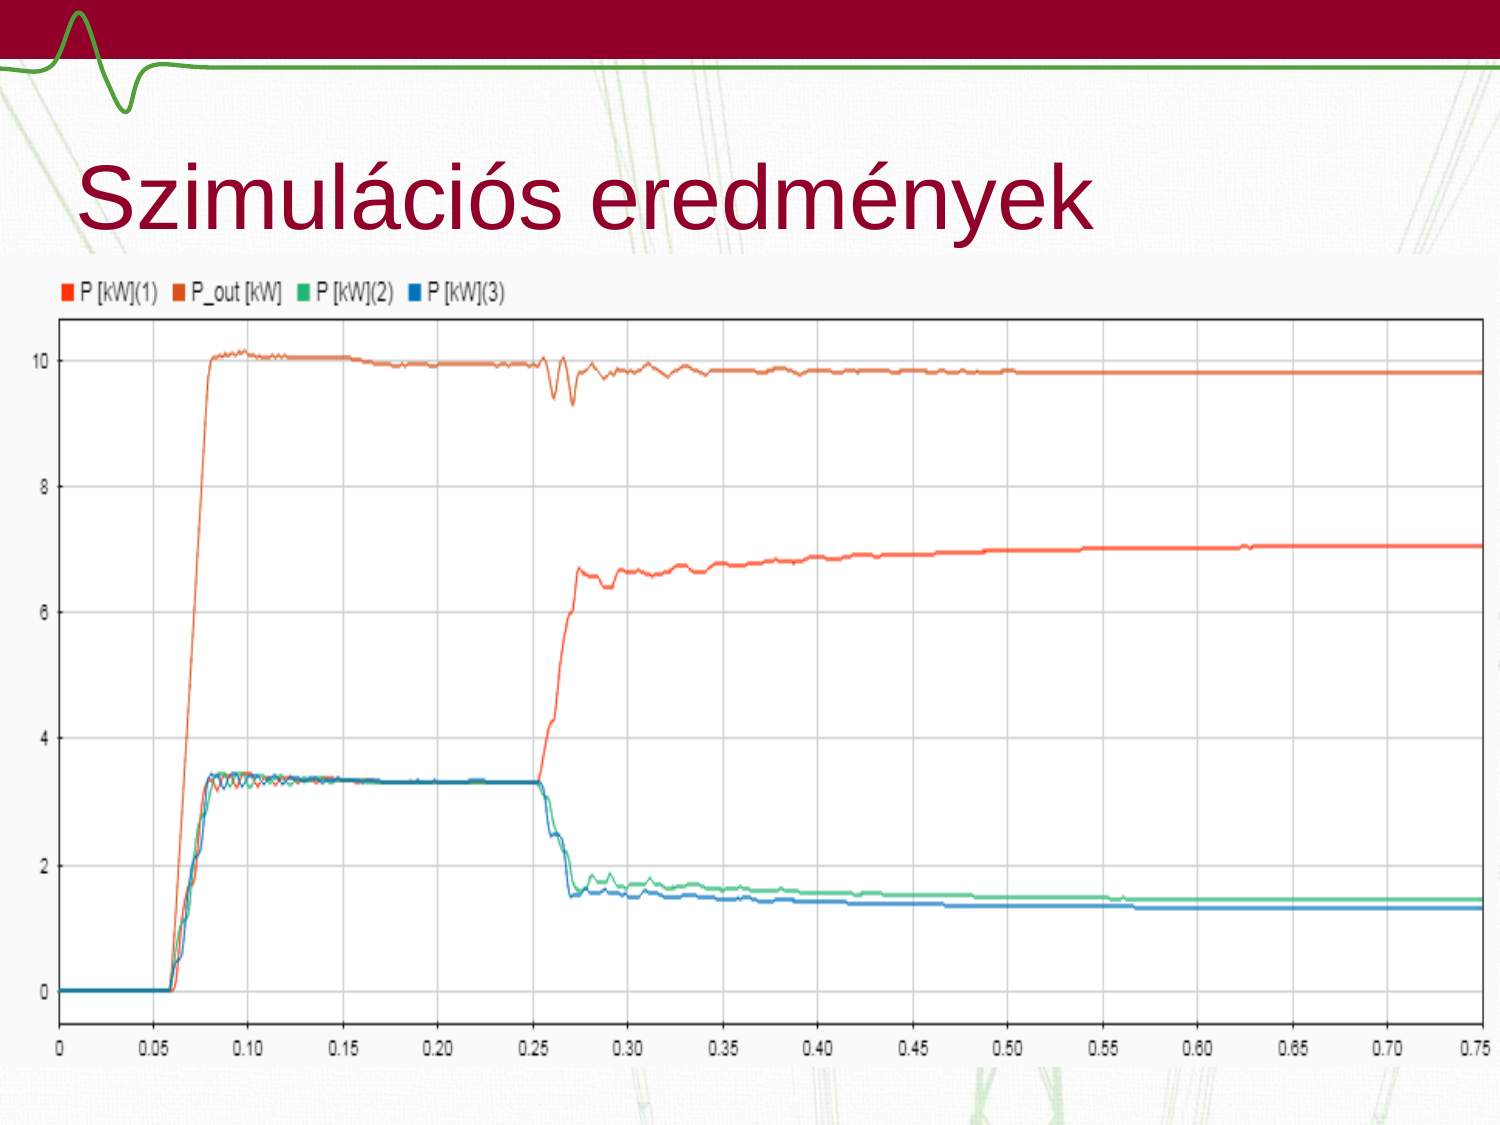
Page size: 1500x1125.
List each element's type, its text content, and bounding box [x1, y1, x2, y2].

picture [0, 59, 1500, 1125]
picture [102, 59, 1500, 103]
picture [0, 59, 53, 69]
title Szimulációs eredmények [75, 103, 1425, 254]
